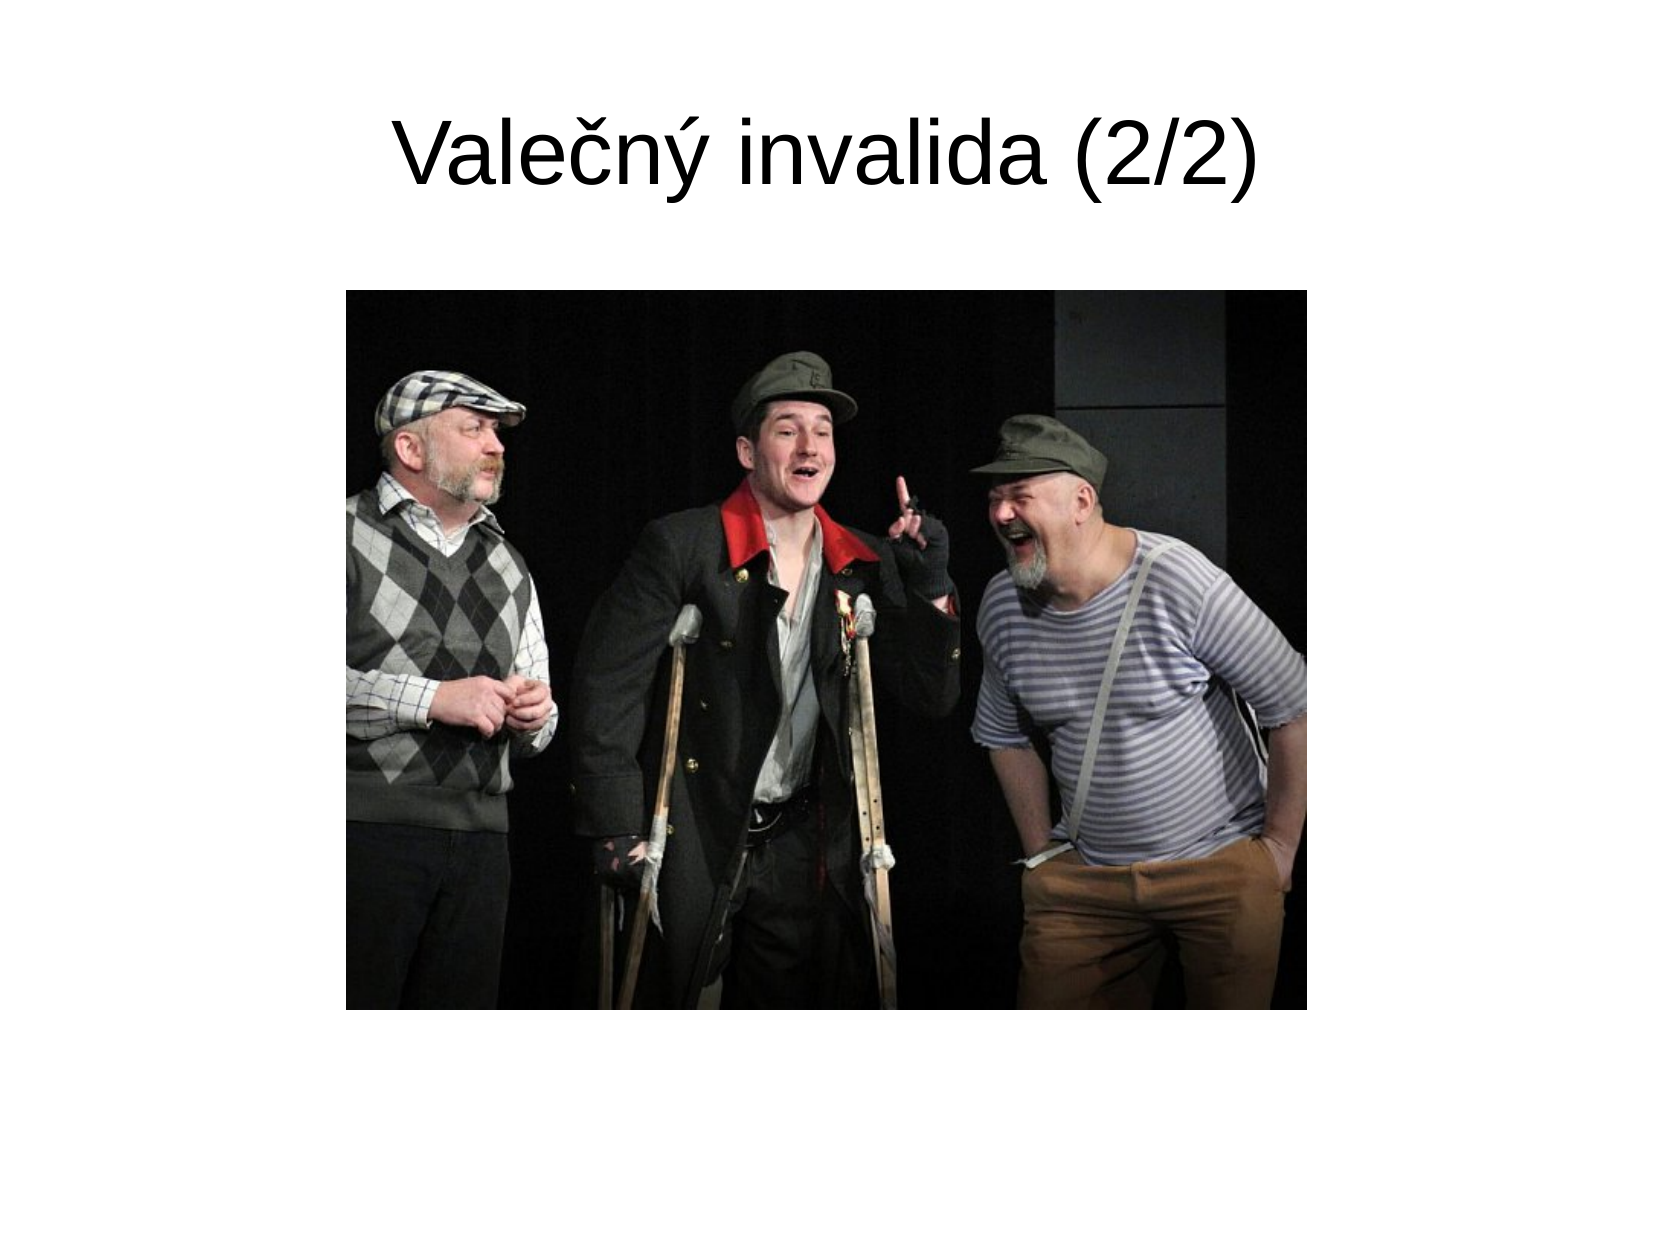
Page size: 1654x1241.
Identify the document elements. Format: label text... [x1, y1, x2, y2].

title Valečný invalida (2/2) [82, 49, 1571, 257]
picture [346, 290, 1307, 1010]
